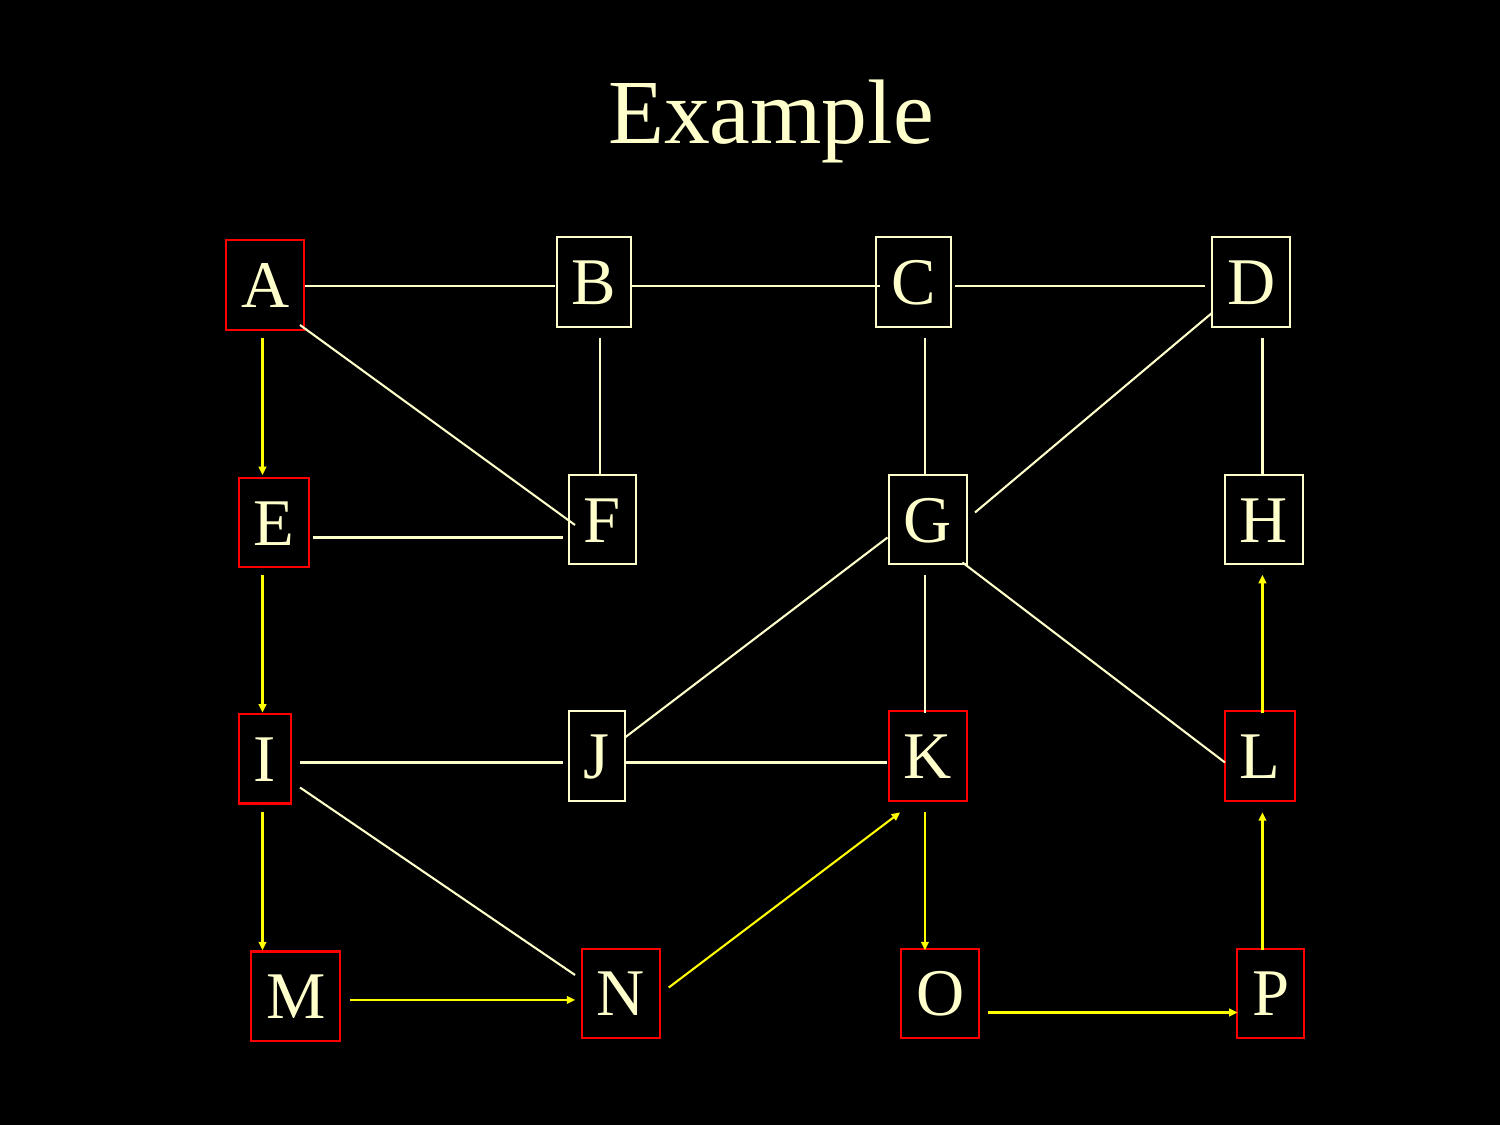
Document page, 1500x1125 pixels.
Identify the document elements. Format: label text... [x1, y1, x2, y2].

text_box P [1237, 948, 1305, 1039]
text_box B [556, 237, 632, 327]
text_box E [238, 477, 310, 568]
text_box J [569, 711, 625, 801]
text_box M [251, 951, 341, 1042]
text_box K [888, 711, 967, 801]
title Example [42, 37, 1500, 188]
text_box H [1224, 474, 1303, 565]
text_box G [888, 474, 967, 565]
text_box O [901, 948, 980, 1039]
text_box F [569, 474, 636, 565]
text_box L [1224, 711, 1296, 801]
text_box D [1212, 237, 1291, 327]
text_box N [581, 948, 660, 1039]
text_box C [876, 237, 951, 327]
text_box A [226, 240, 305, 330]
text_box I [238, 713, 291, 804]
